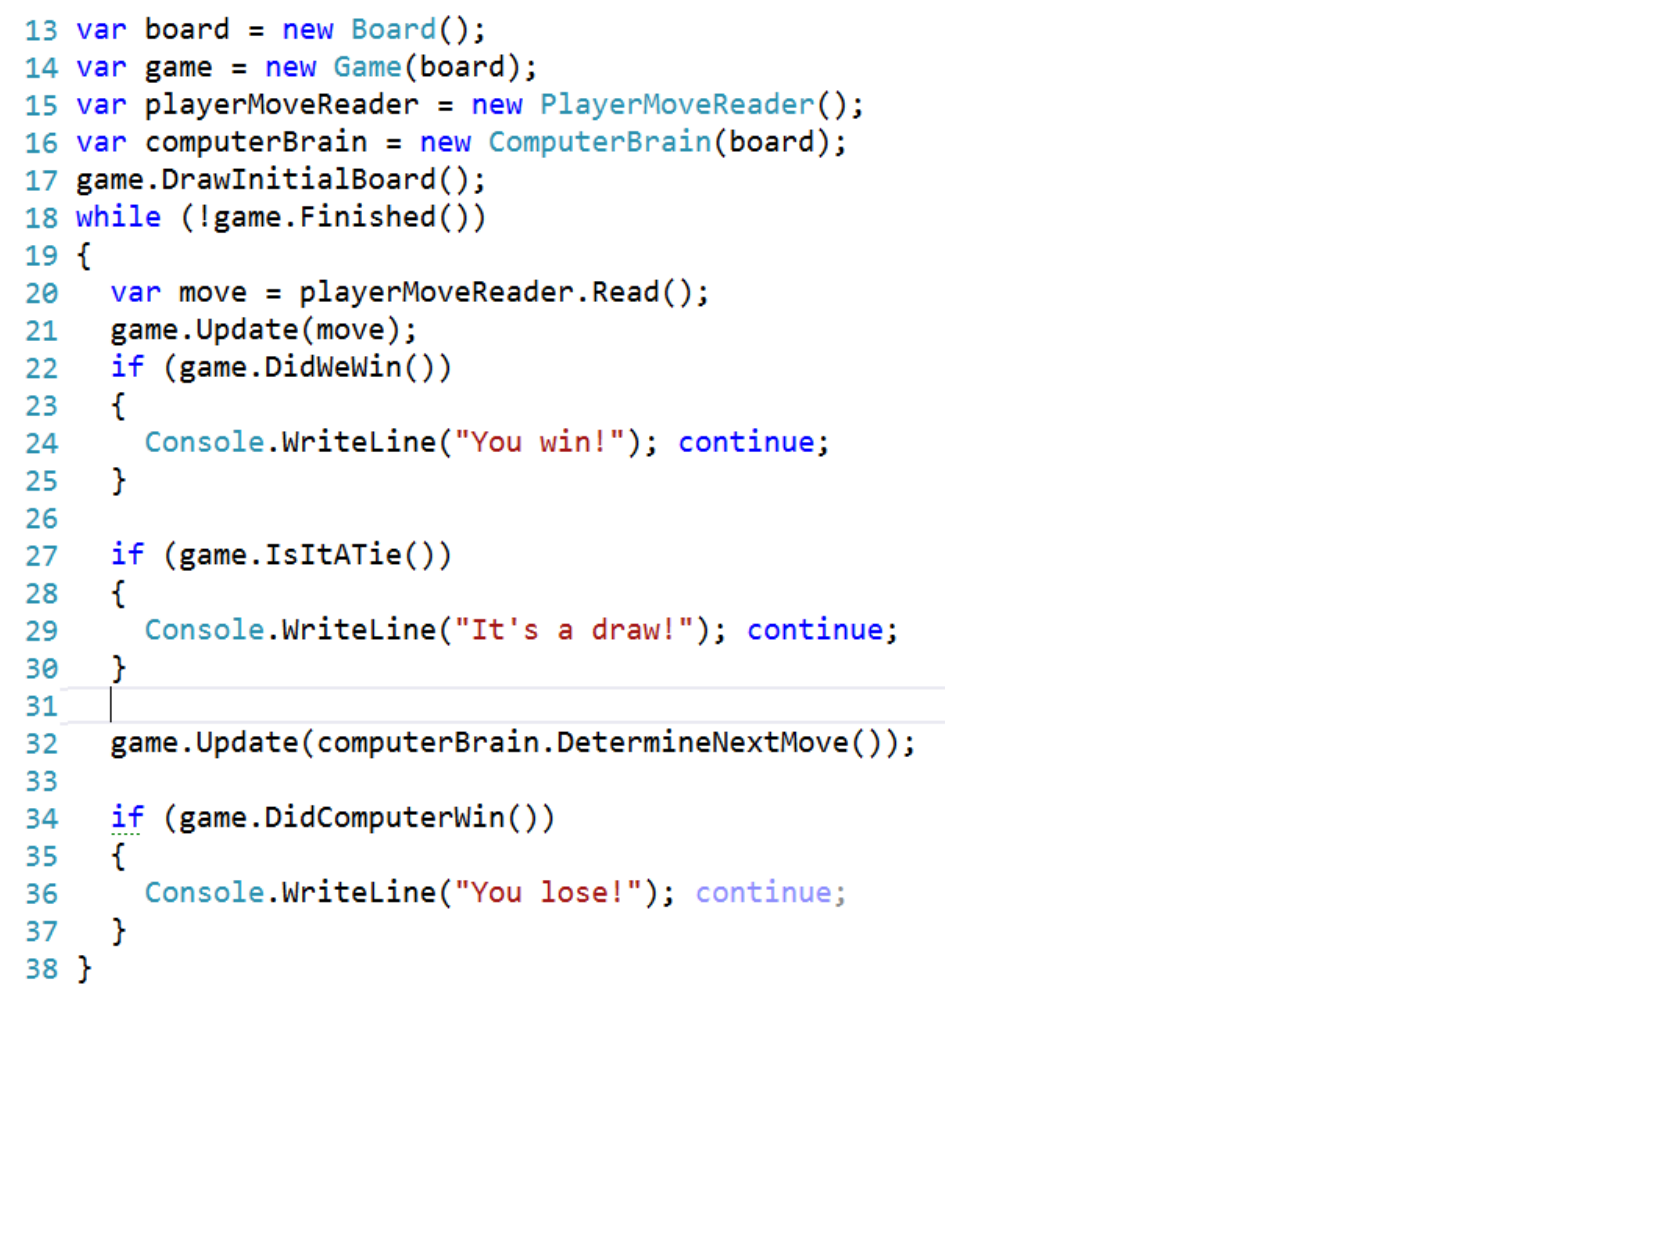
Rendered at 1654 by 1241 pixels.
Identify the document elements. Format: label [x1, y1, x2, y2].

picture [15, 11, 945, 991]
